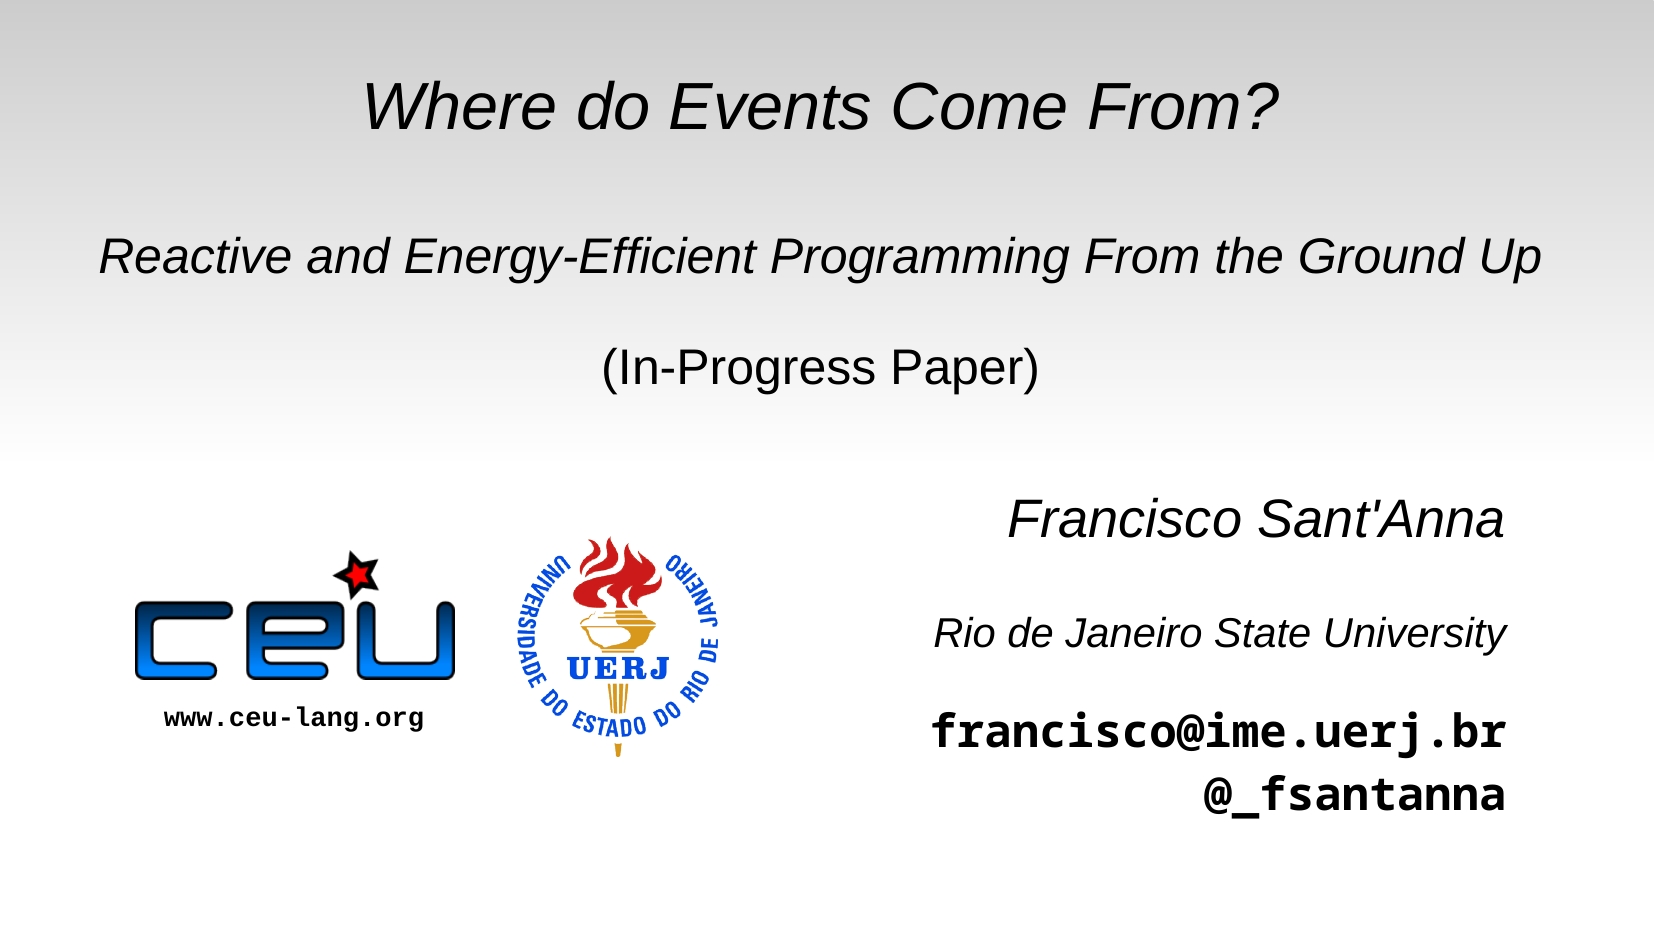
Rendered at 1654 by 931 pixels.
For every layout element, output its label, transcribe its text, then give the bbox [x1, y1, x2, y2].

subtitle Where do Events Come From? Reactive and Energy-Efficient Programming From the Ground Up (In-Progress Paper) [76, 57, 1565, 408]
text_box Francisco Sant'Anna Rio de Janeiro State University francisco@ime.uerj.br @_fsantanna [914, 481, 1531, 796]
picture [517, 536, 718, 757]
text_box www.ceu-lang.org [140, 696, 447, 772]
picture [135, 550, 455, 680]
